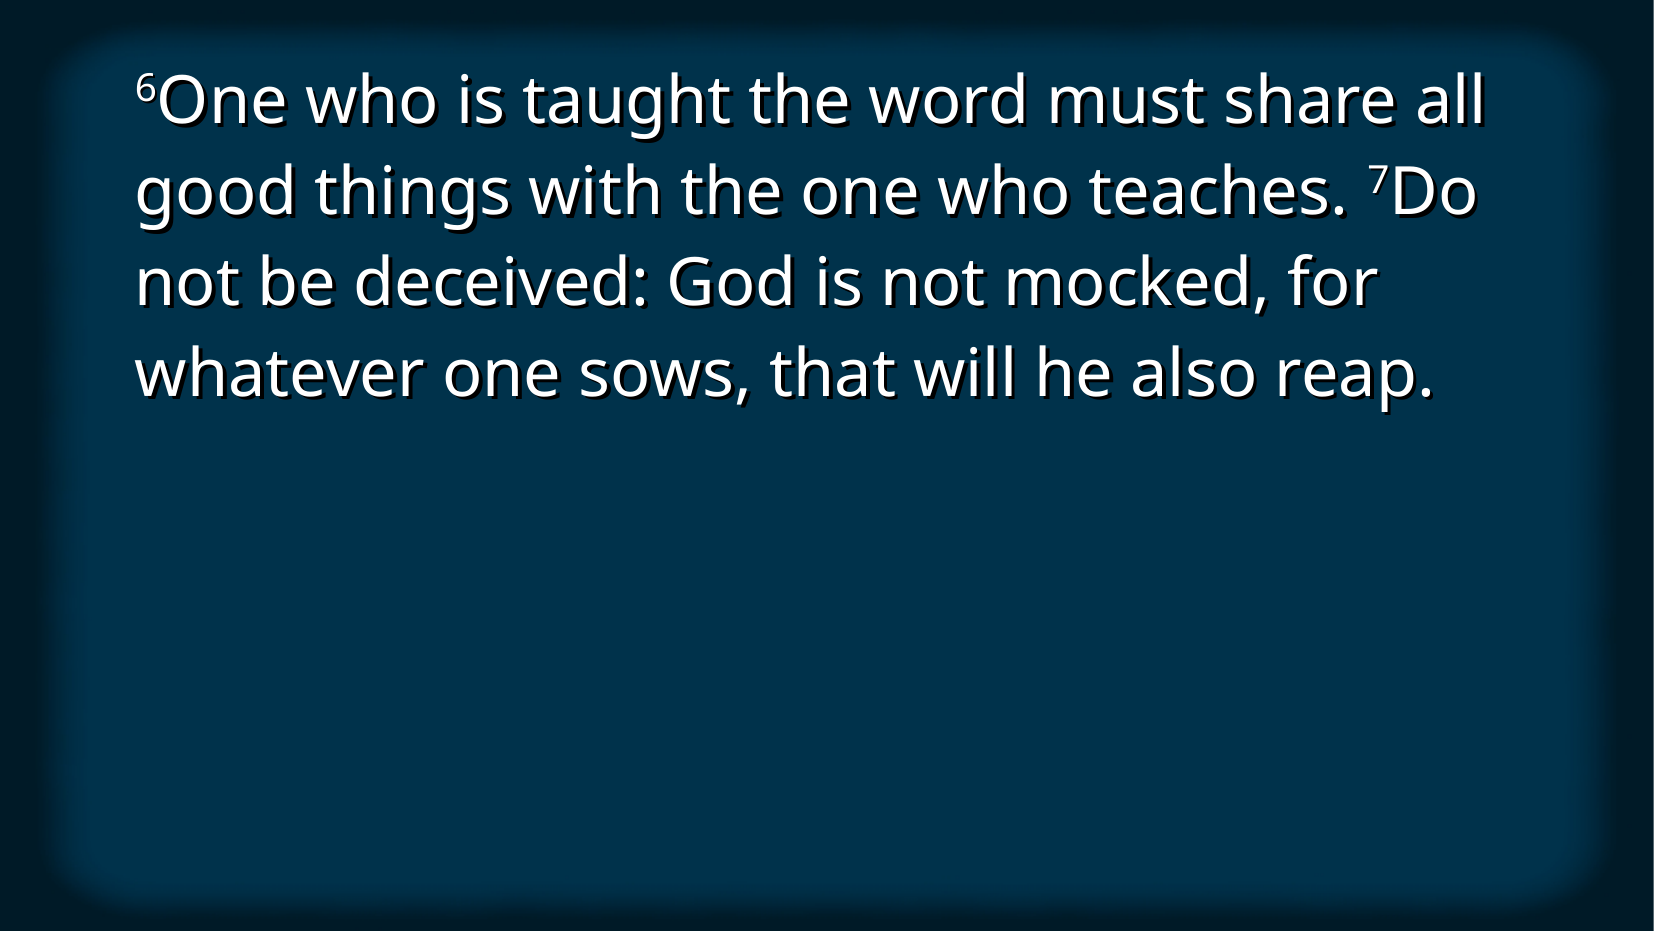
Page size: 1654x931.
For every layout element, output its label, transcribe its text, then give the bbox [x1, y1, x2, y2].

picture [0, 0, 1654, 931]
text_box 6One who is taught the word must share all good things with the one who teaches. 7Do not be deceived: God is not mocked, for whatever one sows, that will he also reap. [120, 45, 1546, 451]
